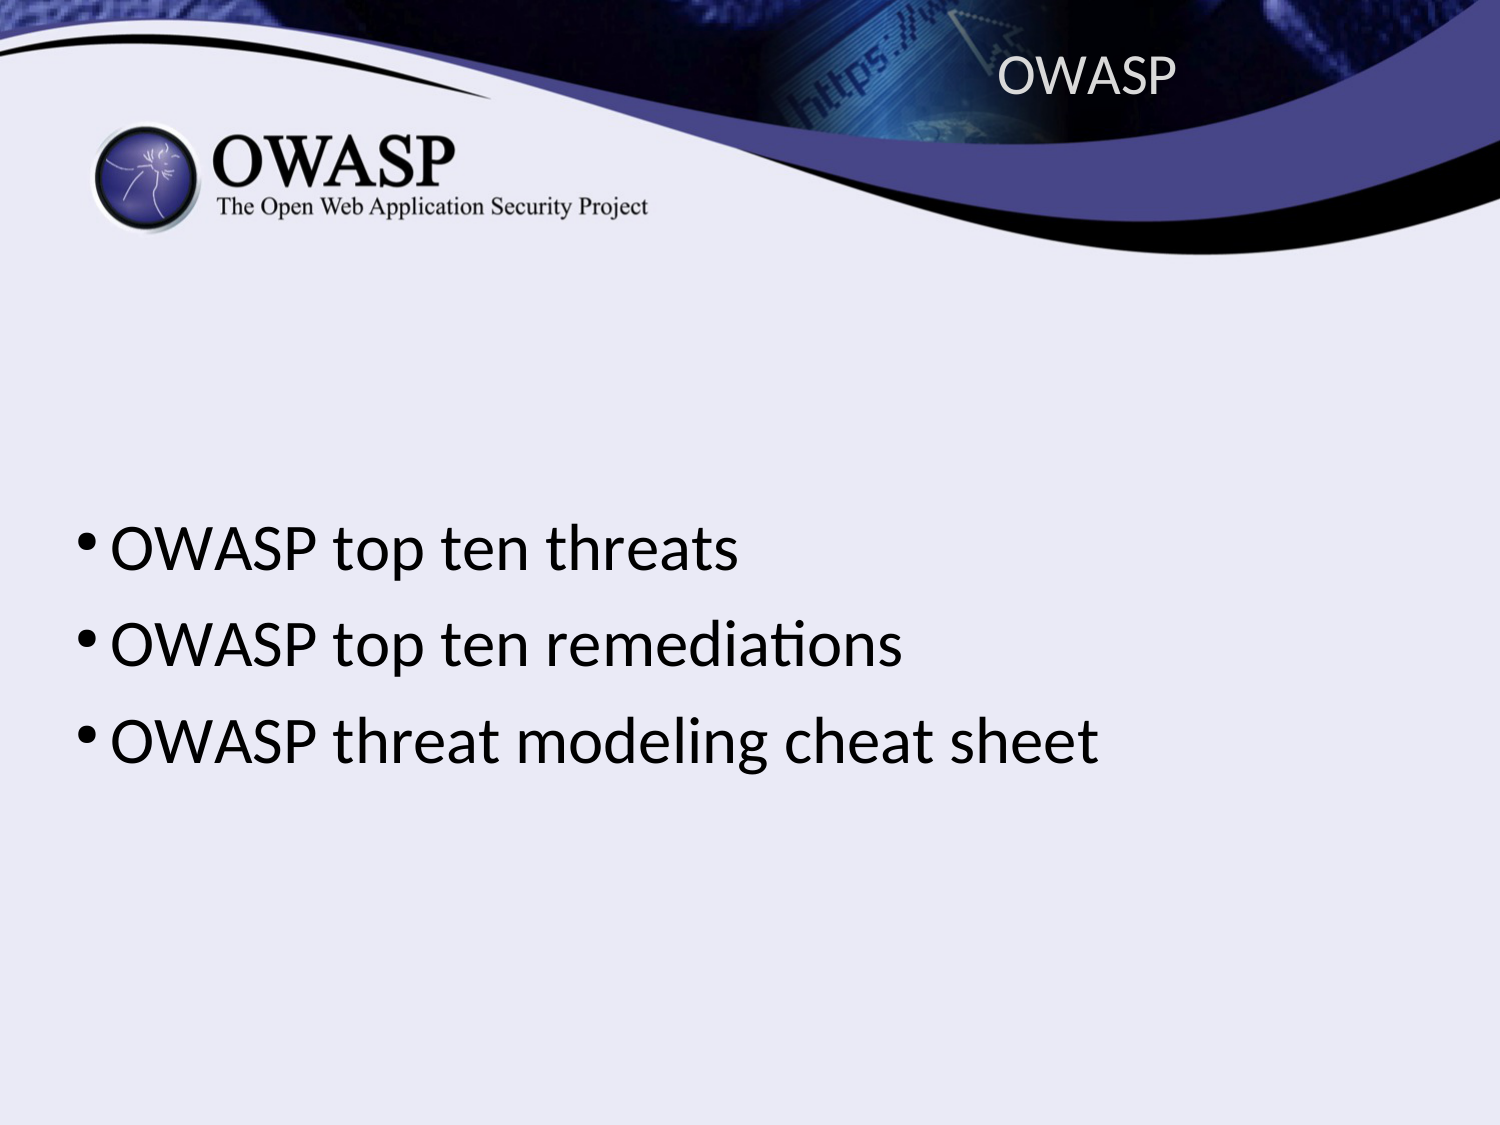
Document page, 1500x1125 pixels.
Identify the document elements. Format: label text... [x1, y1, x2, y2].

subtitle OWASP top ten threats OWASP top ten remediations OWASP threat modeling cheat sheet [75, 262, 1426, 1018]
title OWASP [699, 0, 1476, 149]
picture [0, 0, 1500, 1125]
